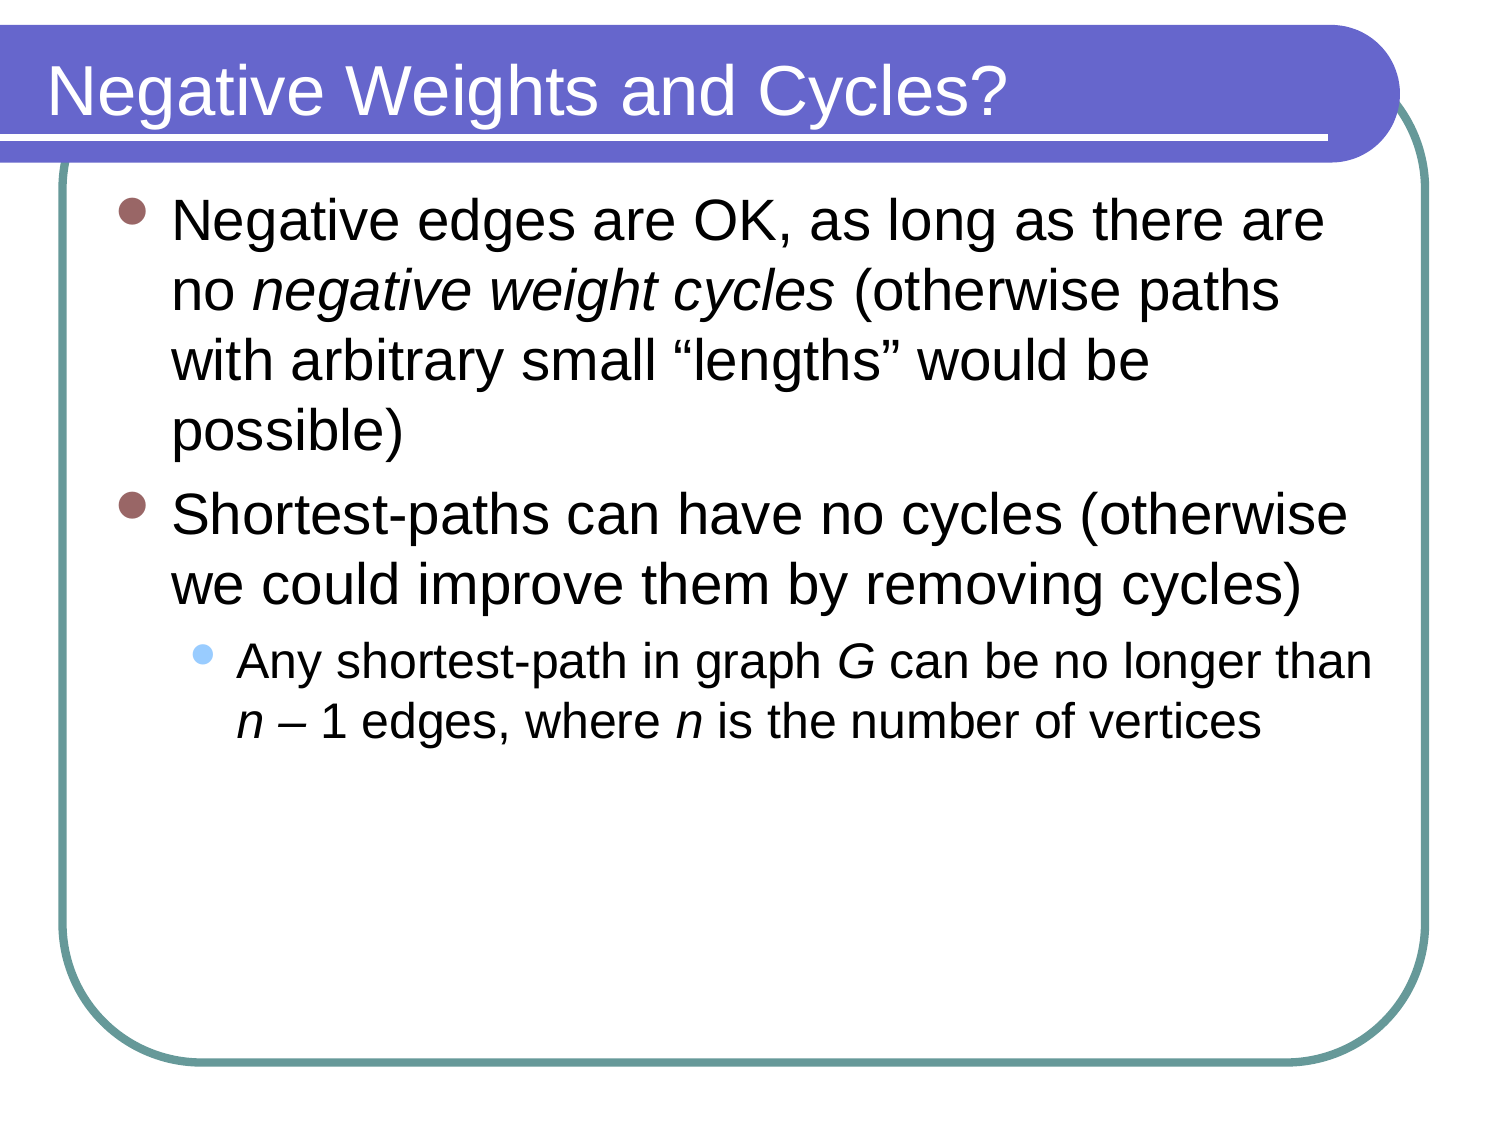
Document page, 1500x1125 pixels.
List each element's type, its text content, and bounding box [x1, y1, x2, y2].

list Negative edges are OK, as long as there are no negative weight cycles (otherwise paths with arbitrary small “lengths” would be possible) Shortest-paths can have no cycles (otherwise we could improve them by removing cycles) Any shortest-path in graph G can be no longer than n – 1 edges, where n is the number of vertices [99, 174, 1401, 1026]
title Negative Weights and Cycles? [31, 37, 1347, 138]
